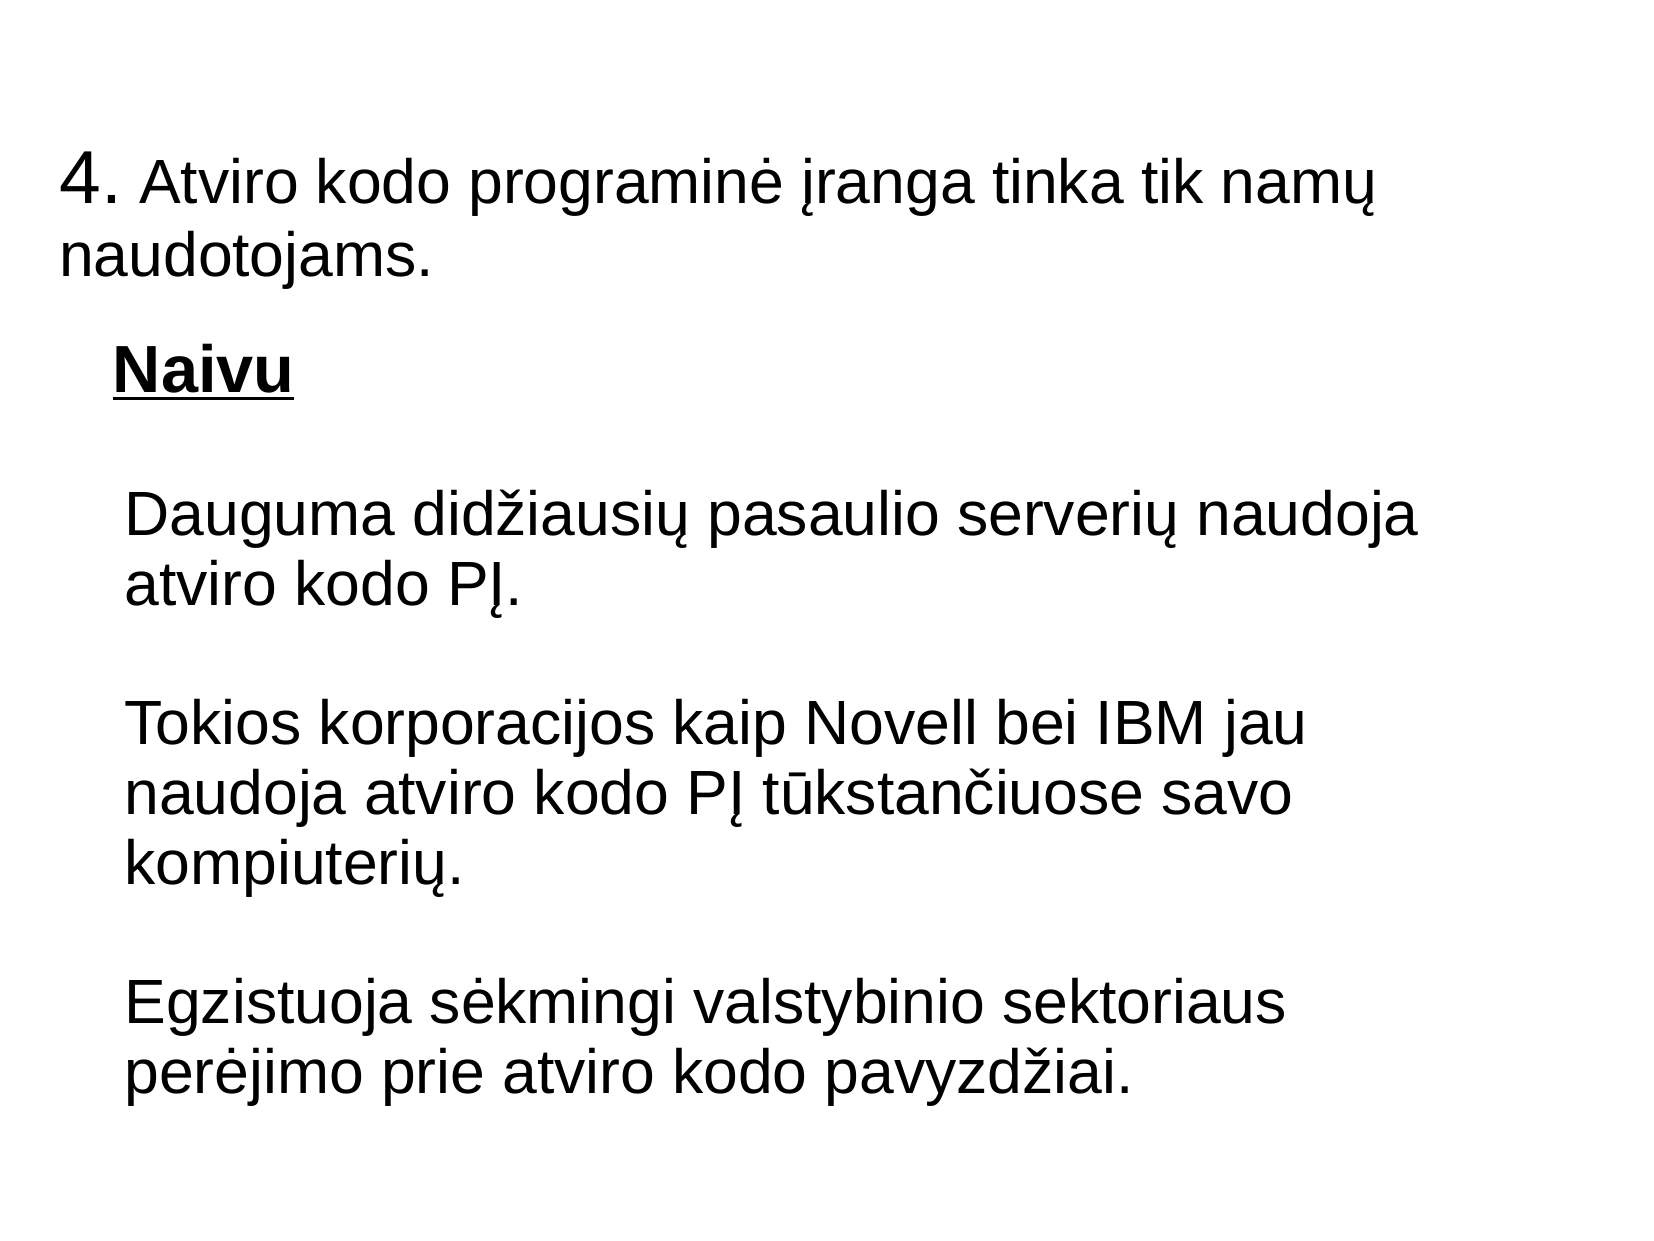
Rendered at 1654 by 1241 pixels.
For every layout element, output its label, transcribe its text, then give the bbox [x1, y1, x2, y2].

text_box 4. Atviro kodo programinė įranga tinka tik namų naudotojams. [44, 128, 1633, 297]
text_box Dauguma didžiausių pasaulio serverių naudoja atviro kodo PĮ. Tokios korporacijos kaip Novell bei IBM jau naudoja atviro kodo PĮ tūkstančiuose savo kompiuterių. Egzistuoja sėkmingi valstybinio sektoriaus perėjimo prie atviro kodo pavyzdžiai. [109, 471, 1557, 1115]
text_box Naivu [98, 324, 414, 441]
